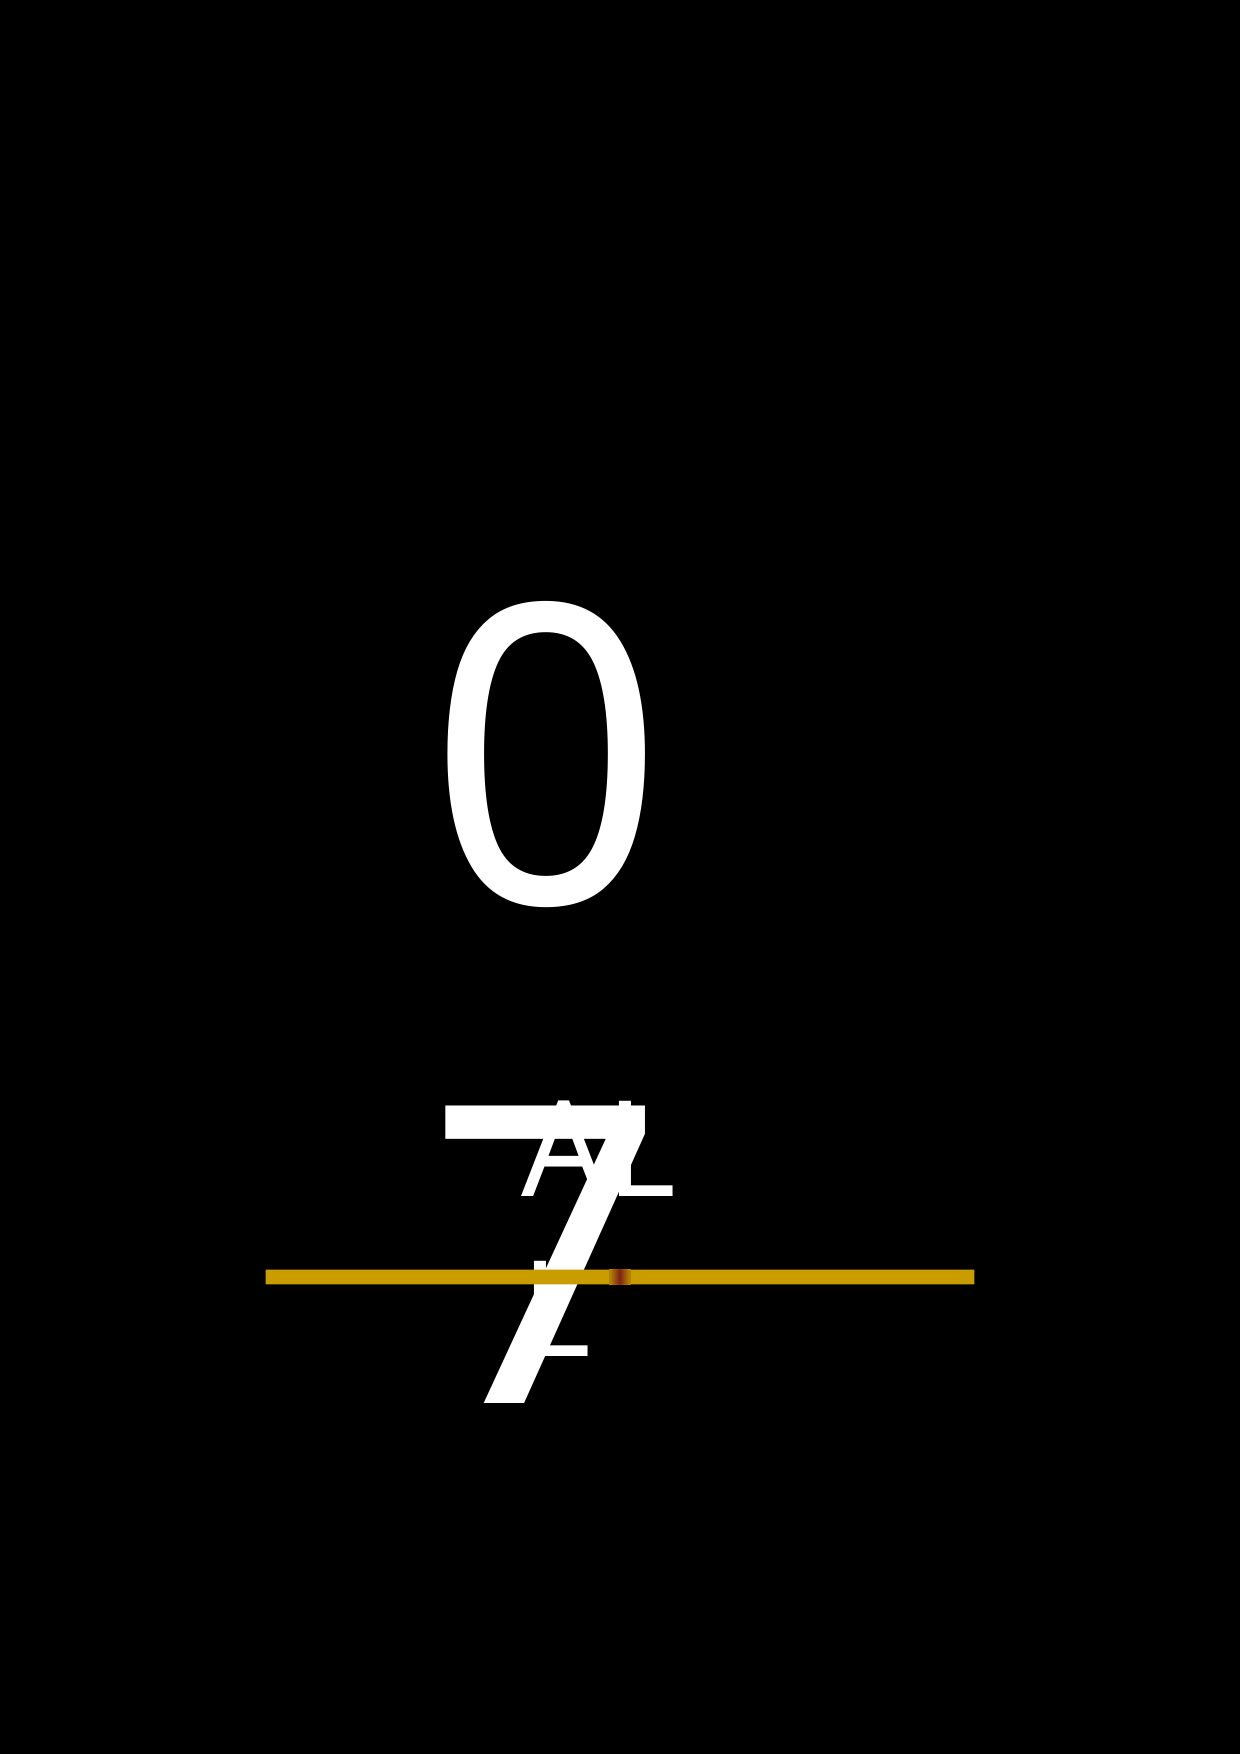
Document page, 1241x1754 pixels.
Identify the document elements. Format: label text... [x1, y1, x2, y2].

text_box 07 [427, 1285, 815, 1486]
text_box [265, 1269, 975, 1285]
text_box 07 [427, 487, 815, 1269]
